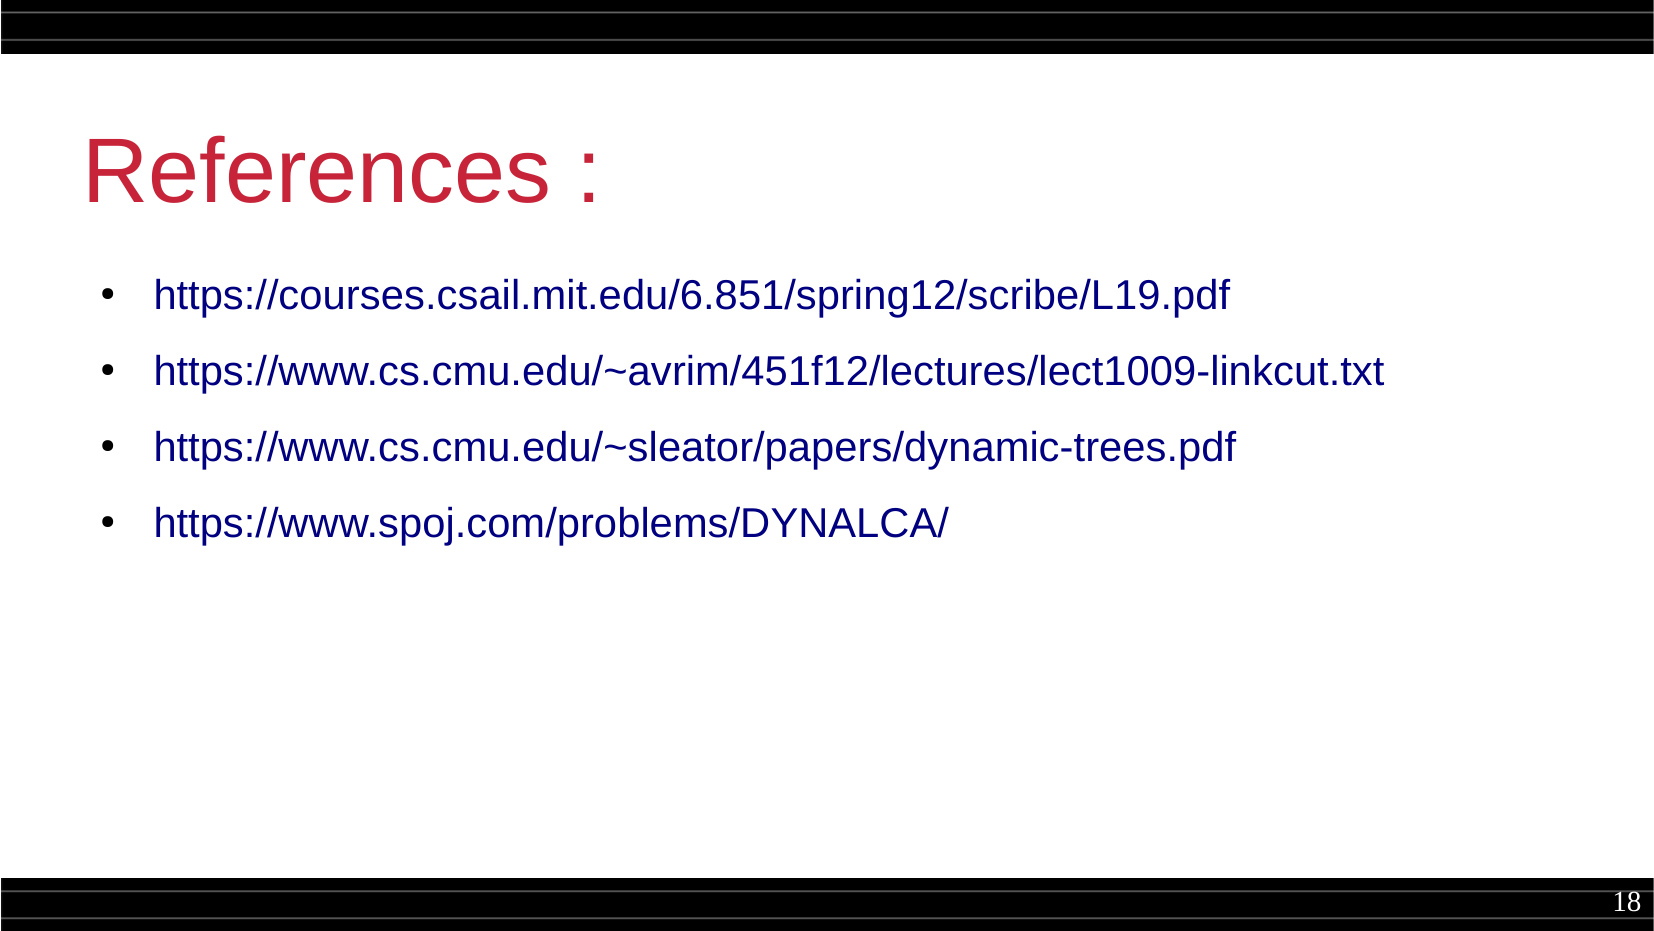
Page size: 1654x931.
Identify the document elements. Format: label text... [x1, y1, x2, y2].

list https://courses.csail.mit.edu/6.851/spring12/scribe/L19.pdf https://www.cs.cmu.edu/~avrim/451f12/lectures/lect1009-linkcut.txt https://www.cs.cmu.edu/~sleator/papers/dynamic-trees.pdf https://www.spoj.com/problems/DYNALCA/ [82, 271, 1571, 758]
title References : [82, 92, 1571, 249]
picture [1, 878, 1654, 931]
picture [1, 0, 1654, 54]
